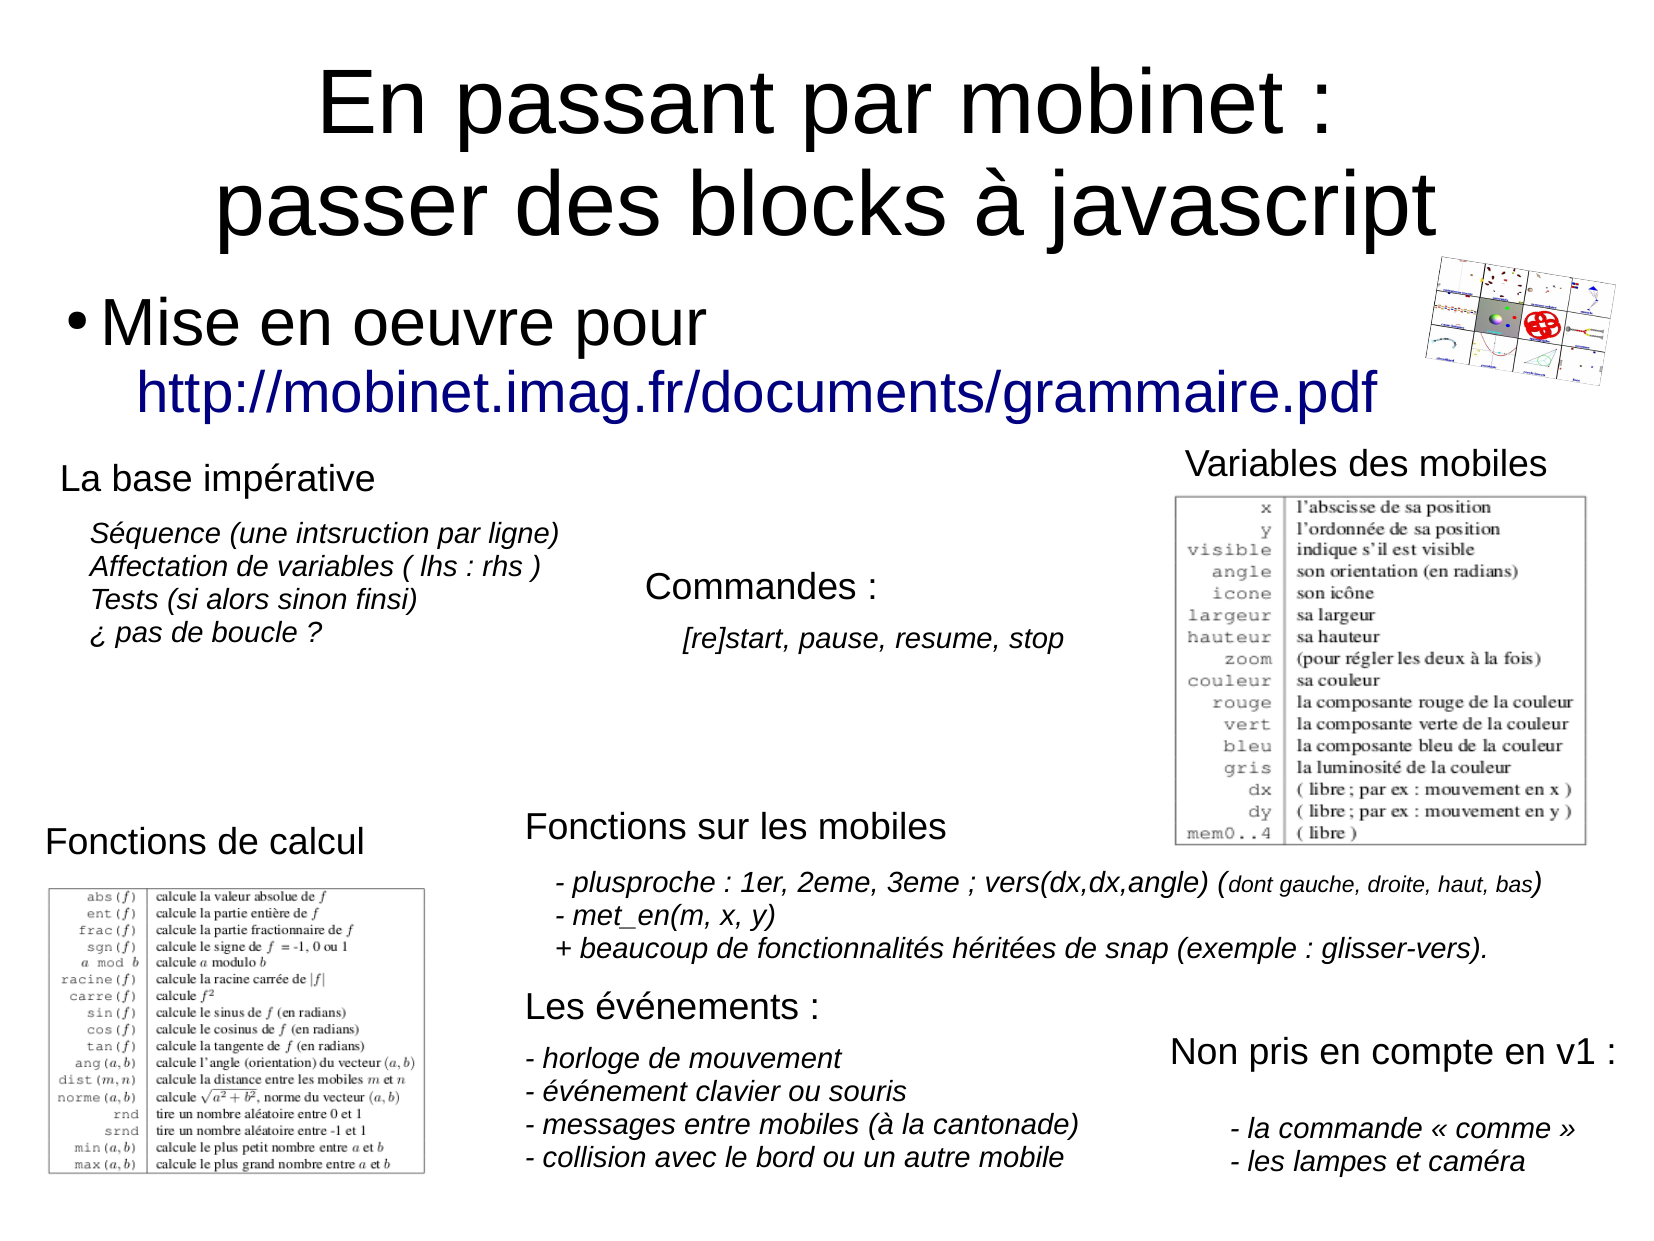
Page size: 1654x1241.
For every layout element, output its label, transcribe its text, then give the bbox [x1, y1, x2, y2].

text_box Fonctions sur les mobiles [510, 798, 991, 856]
title En passant par mobinet : passer des blocks à javascript [82, 49, 1571, 257]
text_box Commandes : [630, 558, 1111, 616]
text_box - plusproche : 1er, 2eme, 3eme ; vers(dx,dx,angle) (dont gauche, droite, haut, bas) - met_en(m, x, y) + beaucoup de fonctionnalités héritées de snap (exemple : glisser-vers). [540, 859, 1591, 1006]
text_box [re]start, pause, resume, stop [660, 615, 1096, 663]
picture [1425, 256, 1616, 386]
text_box La base impérative [45, 450, 451, 507]
picture [1166, 487, 1591, 856]
text_box - la commande « comme » - les lampes et caméra [1215, 1104, 1606, 1186]
text_box Fonctions de calcul [30, 813, 436, 871]
text_box Variables des mobiles [1170, 435, 1576, 492]
text_box Non pris en compte en v1 : [1155, 1023, 1636, 1081]
picture [41, 884, 436, 1182]
text_box Mise en oeuvre pour http://mobinet.imag.fr/documents/grammaire.pdf [30, 285, 1519, 556]
text_box - horloge de mouvement - événement clavier ou souris - messages entre mobiles (à la cantonade) - collision avec le bord ou un autre mobile [510, 1035, 1111, 1214]
text_box Les événements : [510, 978, 991, 1035]
text_box Séquence (une intsruction par ligne) Affectation de variables ( lhs : rhs ) Tests (si alors sinon finsi) ¿ pas de boucle ? [75, 510, 691, 656]
